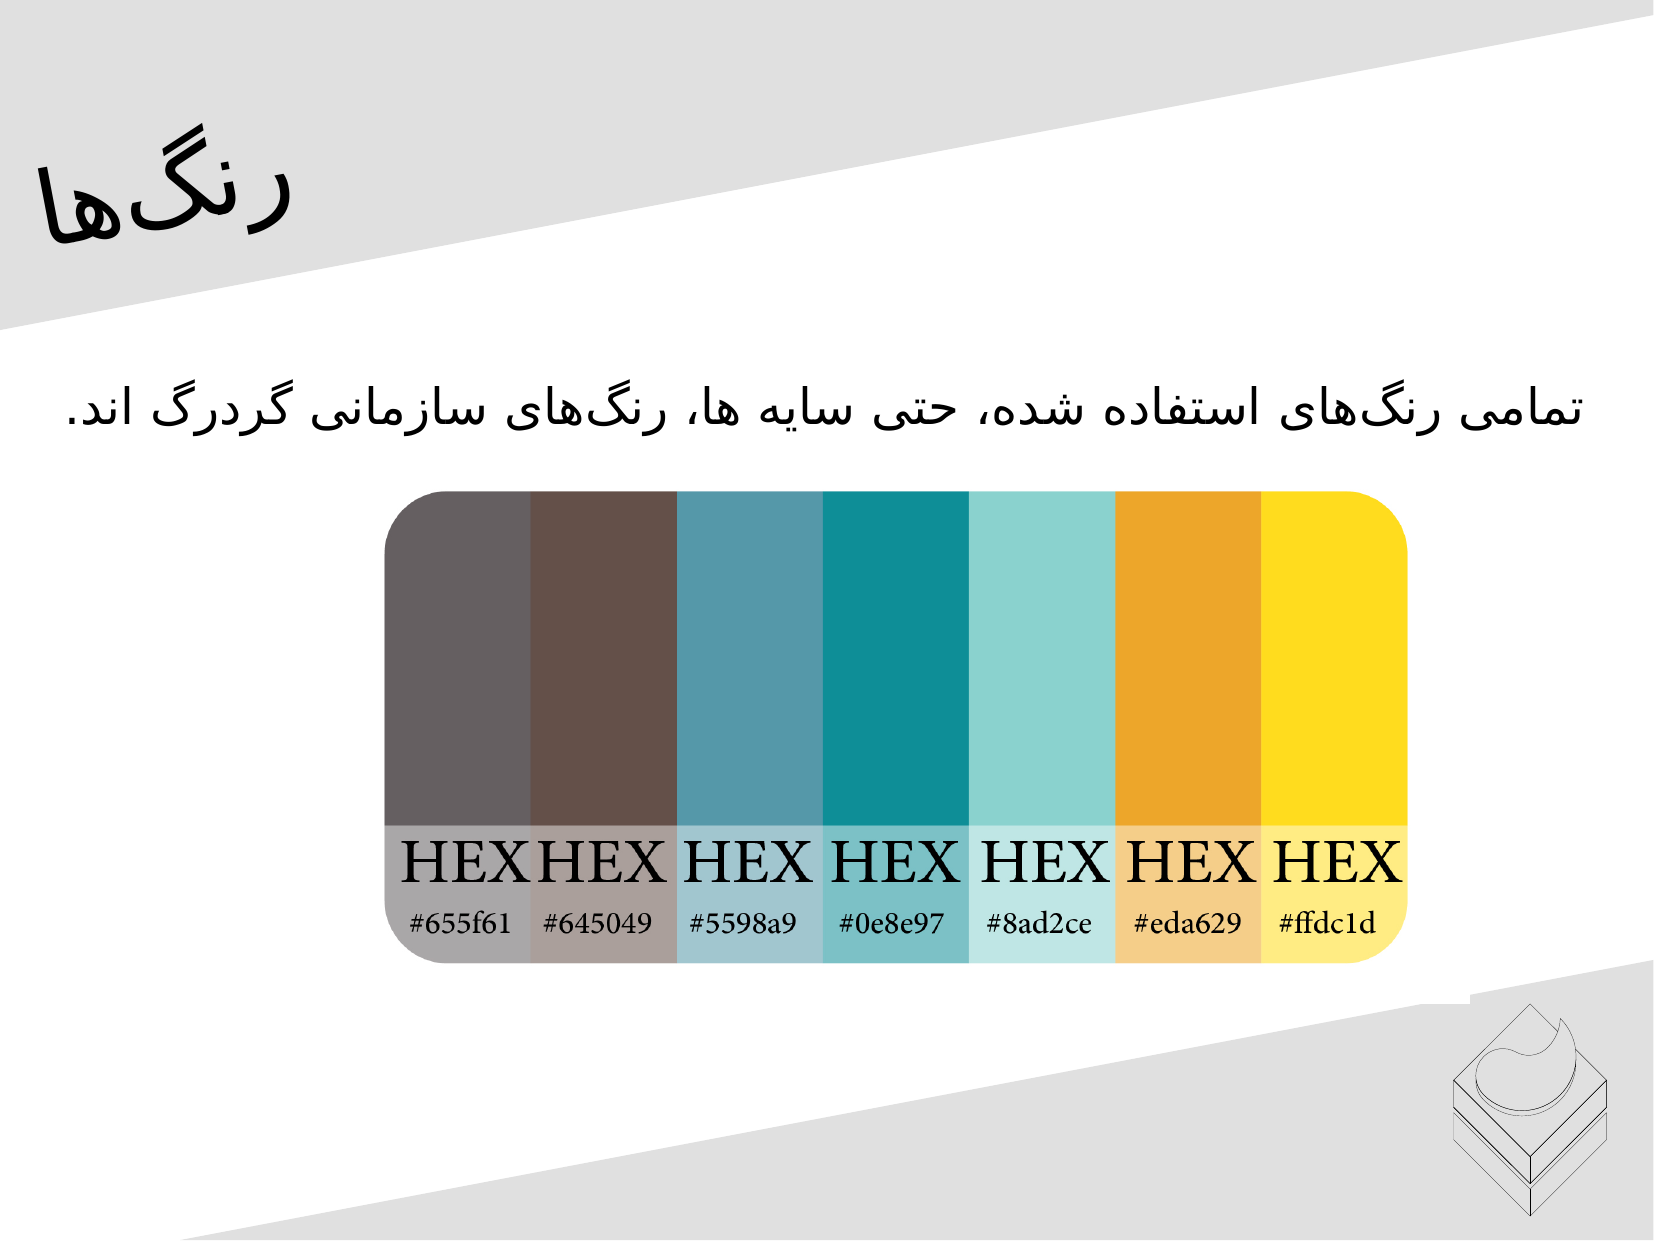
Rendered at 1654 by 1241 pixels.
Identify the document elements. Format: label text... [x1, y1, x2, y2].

title رنگ‌ها [16, 0, 1518, 315]
list تمامی رنگ‌های استفاده شده، حتی سایه ها، رنگ‌های سازمانی گردرگ اند. [59, 377, 1585, 461]
picture [307, 461, 1470, 1004]
